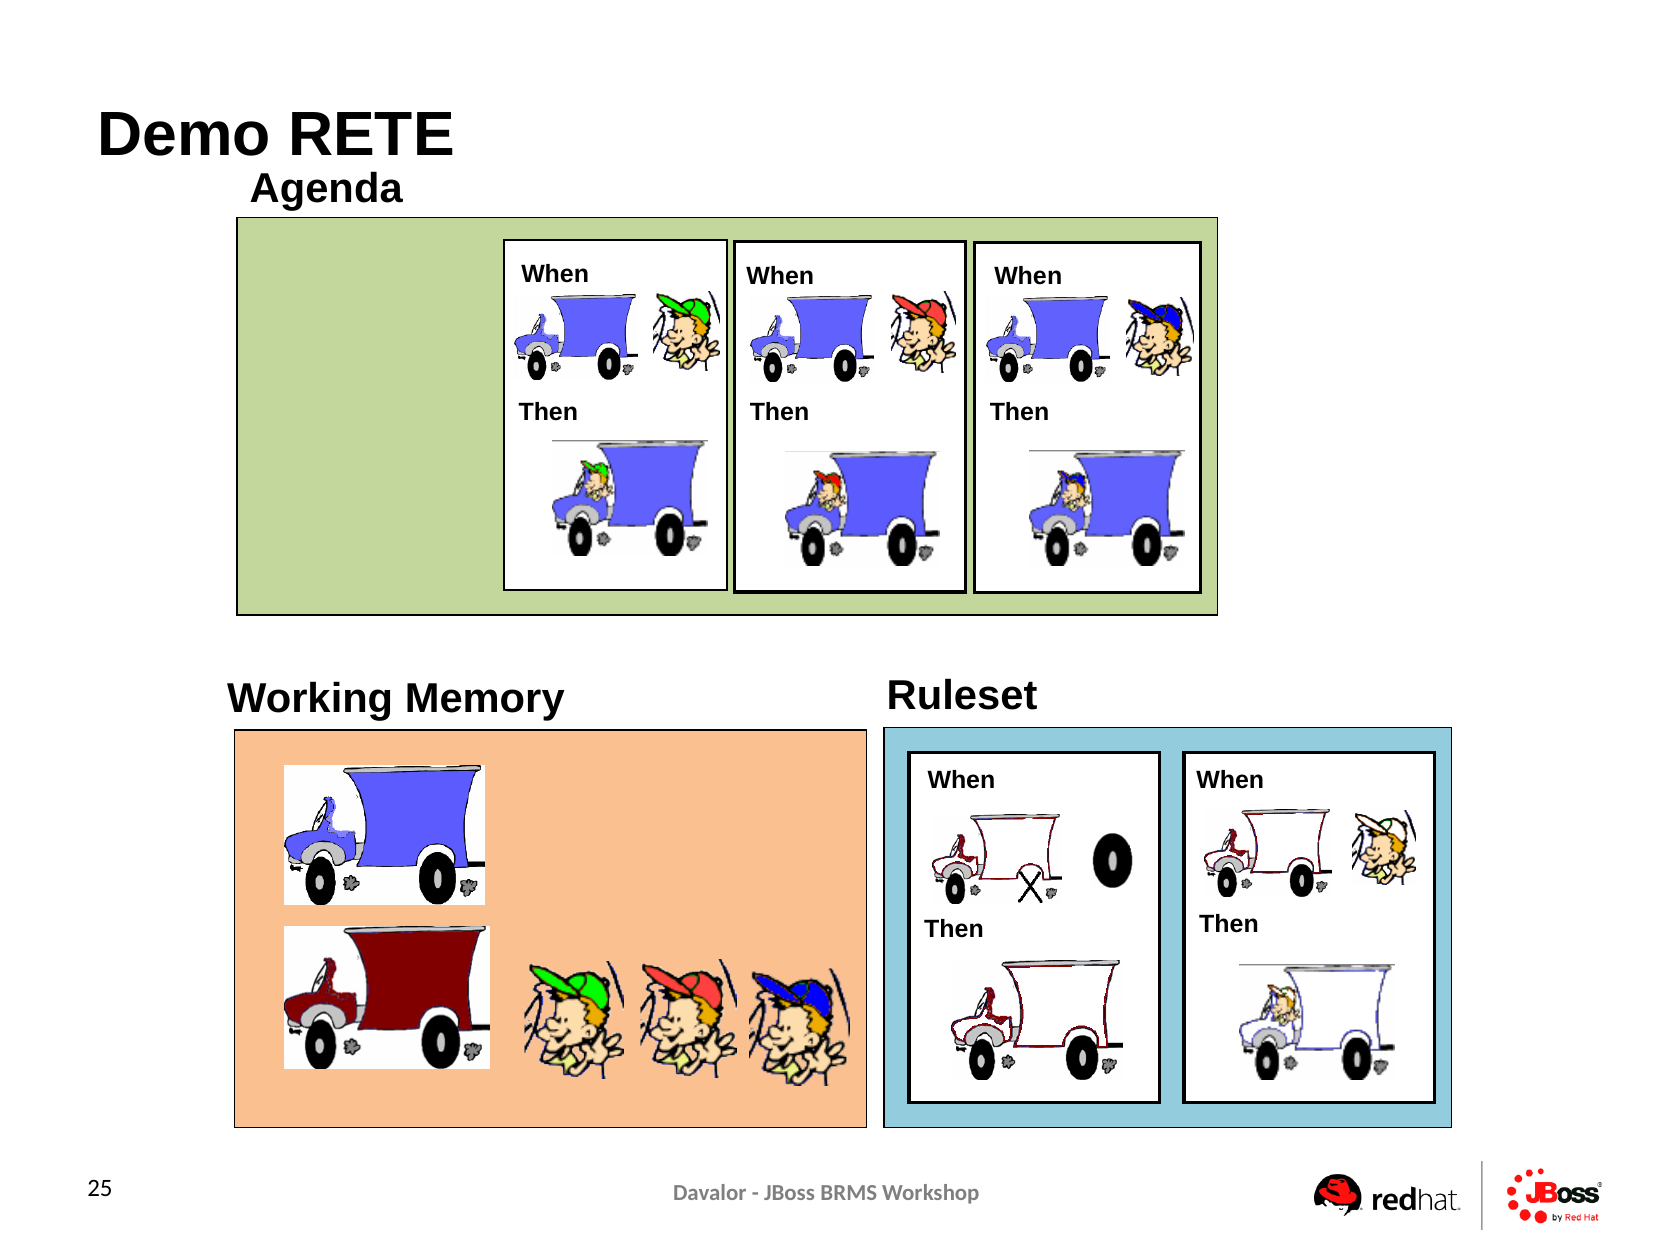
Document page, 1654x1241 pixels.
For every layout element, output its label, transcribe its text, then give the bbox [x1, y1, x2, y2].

text_box Then [1184, 902, 1322, 948]
picture [514, 294, 638, 380]
text_box [235, 730, 866, 1128]
picture [284, 926, 490, 1069]
text_box Then [974, 390, 1088, 436]
picture [523, 961, 624, 1079]
picture [1029, 450, 1185, 566]
text_box When [979, 254, 1092, 300]
text_box When [731, 254, 844, 300]
text_box Then [503, 390, 616, 436]
picture [1204, 809, 1332, 897]
picture [986, 296, 1110, 382]
picture [951, 960, 1123, 1080]
text_box When [912, 758, 1051, 804]
picture [1091, 830, 1134, 890]
text_box Then [734, 390, 850, 436]
picture [1352, 810, 1416, 885]
picture [750, 295, 874, 382]
picture [890, 291, 956, 373]
picture [1126, 296, 1194, 376]
text_box Then [909, 907, 1047, 953]
picture [552, 440, 708, 556]
text_box [237, 218, 1217, 615]
text_box When [506, 252, 619, 298]
picture [785, 450, 940, 566]
text_box [884, 728, 1452, 1128]
picture [652, 291, 720, 371]
text_box Working Memory [212, 668, 676, 734]
picture [749, 967, 850, 1086]
text_box When [1181, 758, 1319, 804]
picture [284, 765, 485, 905]
picture [1239, 964, 1395, 1080]
picture [639, 959, 737, 1078]
title Demo RETE [82, 95, 1571, 226]
text_box Agenda [234, 157, 465, 223]
picture [932, 814, 1062, 904]
picture [1314, 1161, 1602, 1230]
text_box Ruleset [871, 665, 1260, 731]
